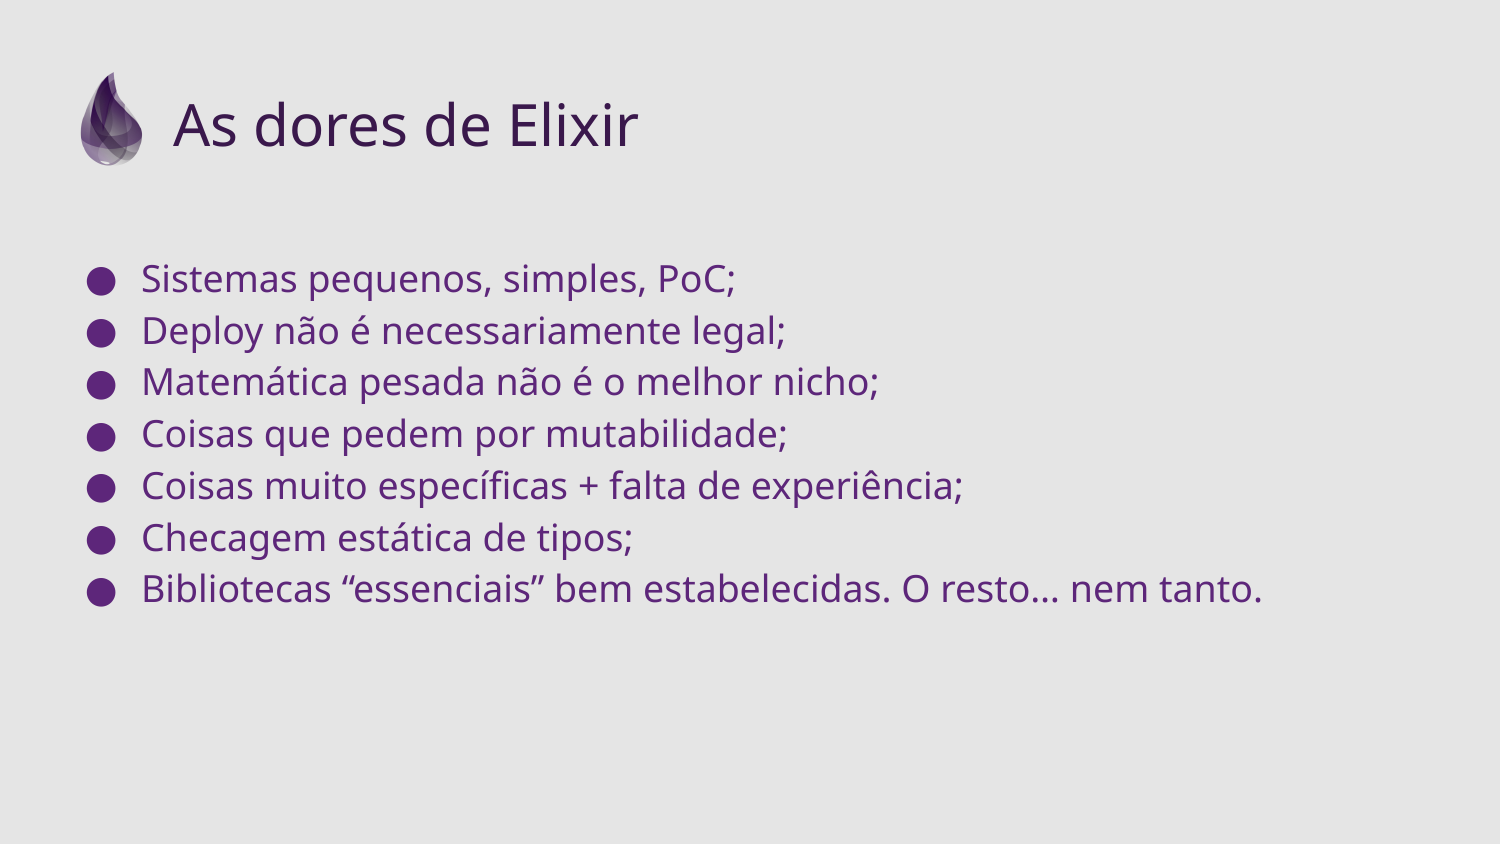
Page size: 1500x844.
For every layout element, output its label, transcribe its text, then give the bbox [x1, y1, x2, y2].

list Sistemas pequenos, simples, PoC; Deploy não é necessariamente legal; Matemática pesada não é o melhor nicho; Coisas que pedem por mutabilidade; Coisas muito específicas + falta de experiência; Checagem estática de tipos; Bibliotecas “essenciais” bem estabelecidas. O resto… nem tanto. [51, 233, 1420, 794]
title As dores de Elixir [158, 72, 1449, 167]
picture [64, 72, 158, 167]
